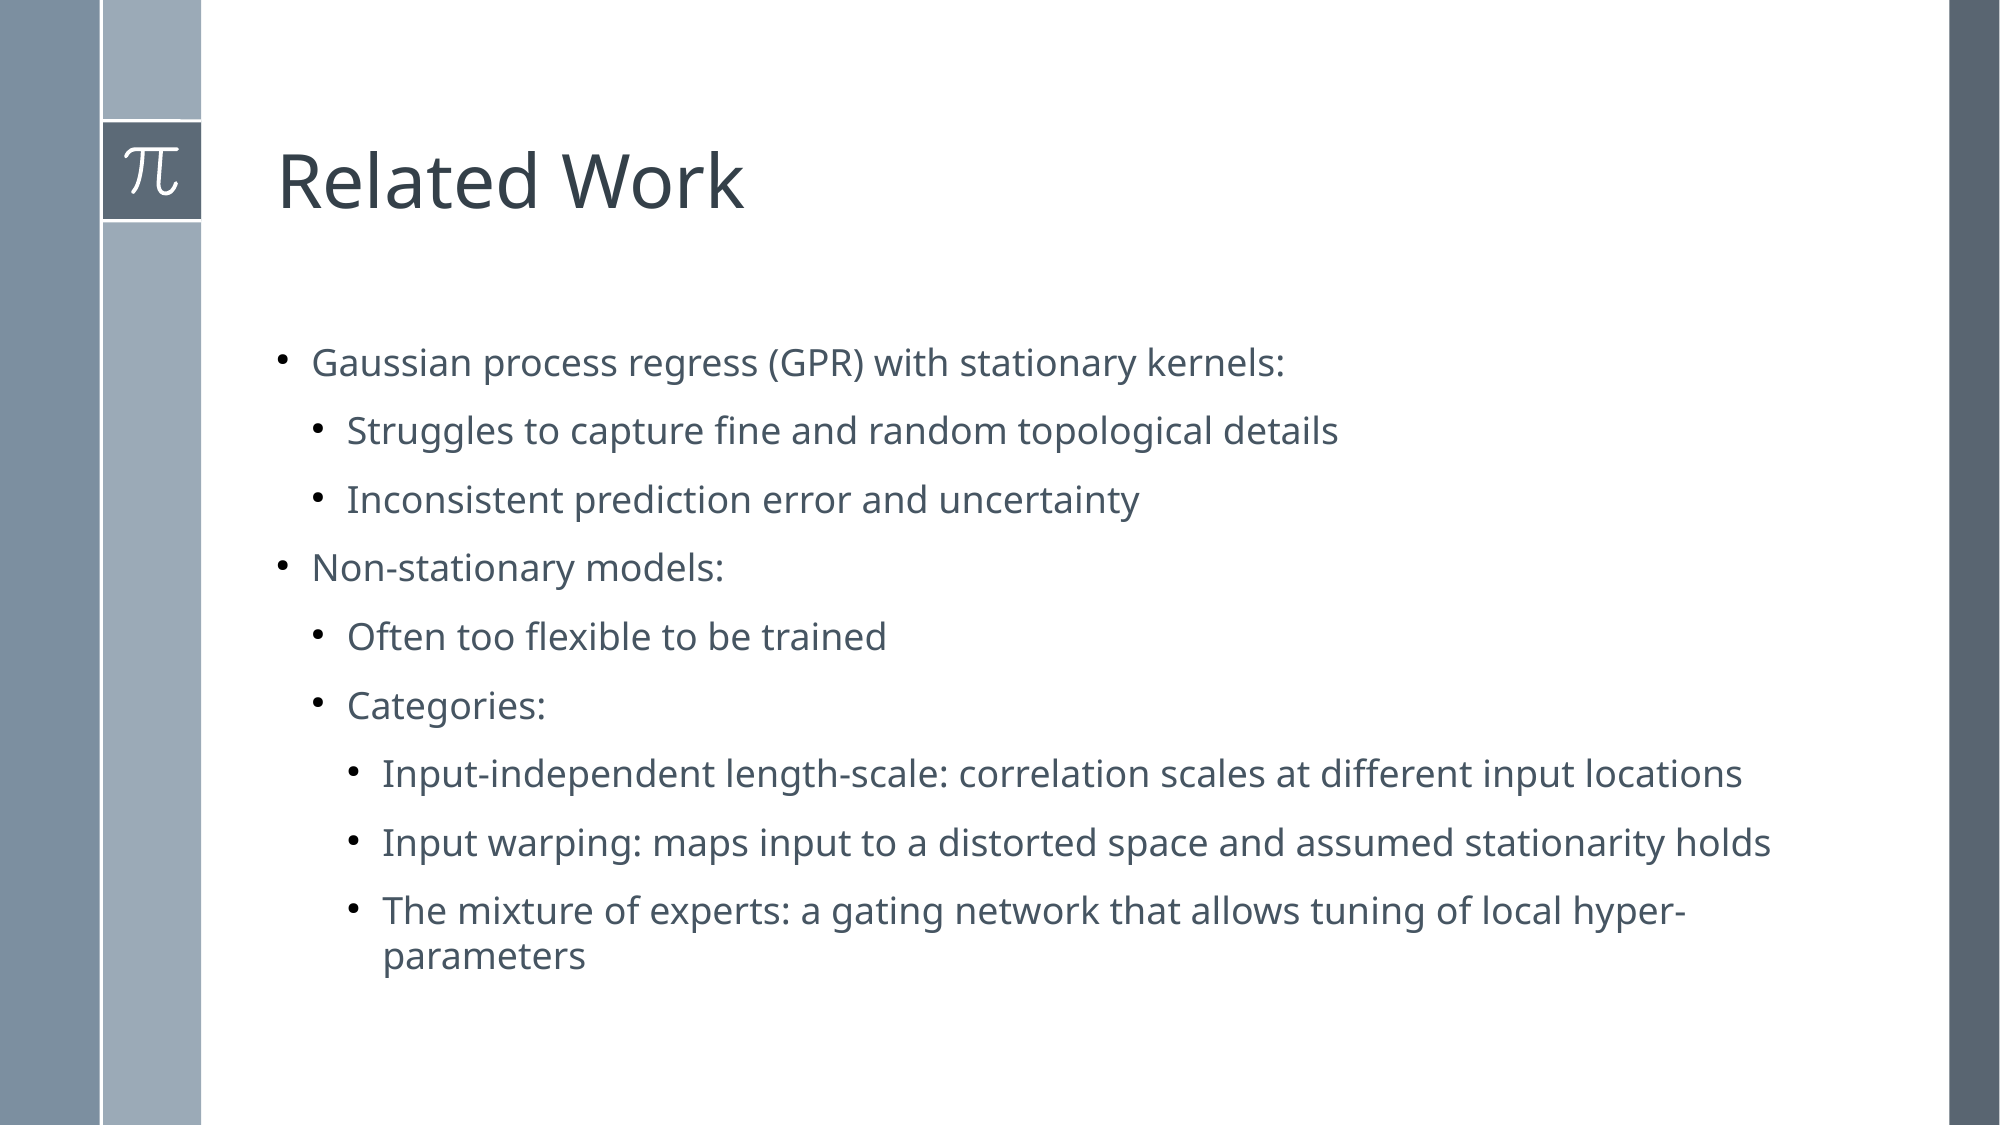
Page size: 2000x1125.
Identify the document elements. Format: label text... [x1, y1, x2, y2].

text_box Related Work [261, 29, 1867, 233]
text_box Gaussian process regress (GPR) with stationary kernels: Struggles to capture fine and random topological details Inconsistent prediction error and uncertainty Non-stationary models: Often too flexible to be trained Categories: Input-independent length-scale: correlation scales at different input locations Input warping: maps input to a distorted space and assumed stationarity holds The mixture of experts: a gating network that allows tuning of local hyper-parameters [261, 262, 1845, 1013]
